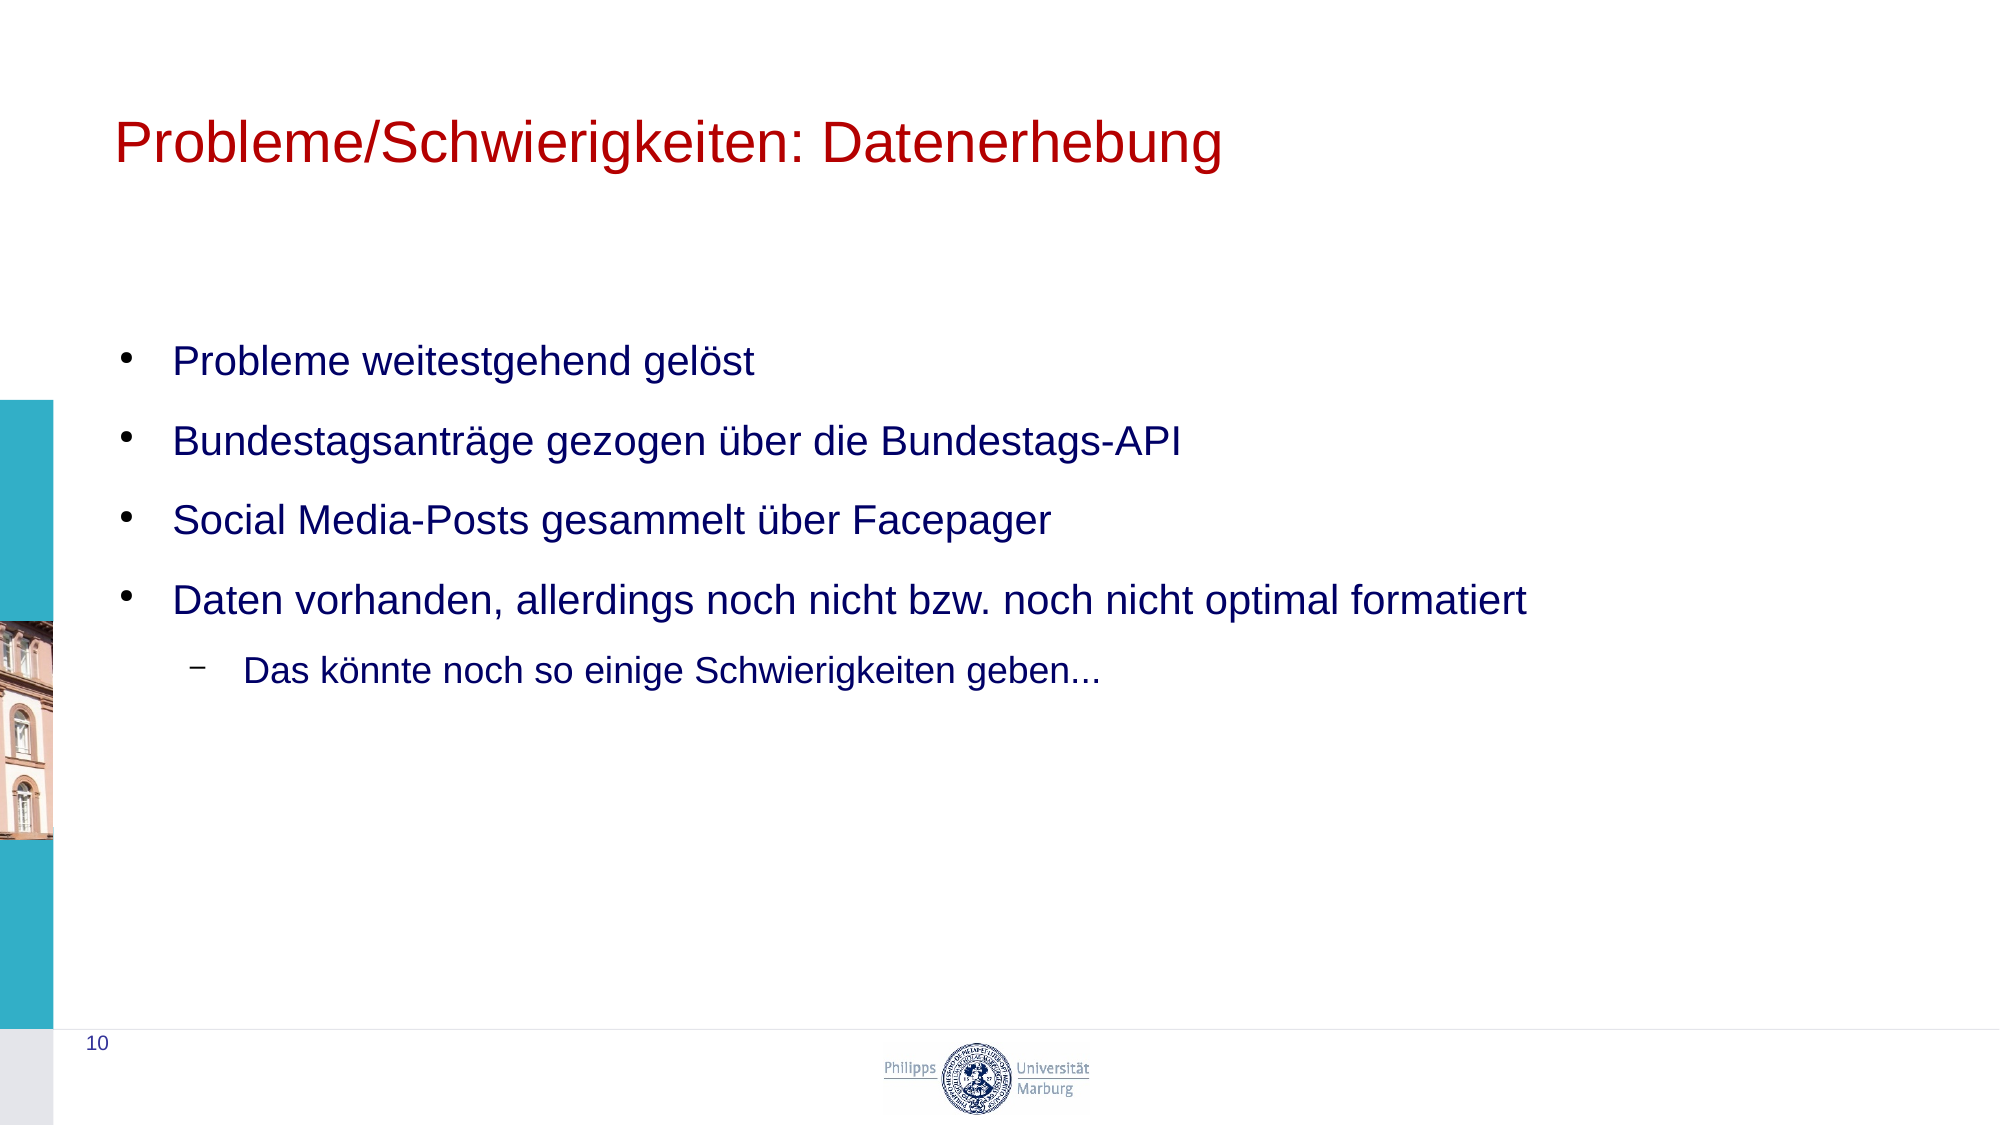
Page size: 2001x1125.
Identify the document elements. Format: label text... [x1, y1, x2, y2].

picture [883, 1042, 1090, 1115]
slide_number <Foliennummer> [70, 1022, 538, 1101]
title Probleme/Schwierigkeiten: Datenerhebung [99, 45, 1900, 233]
picture [0, 621, 53, 840]
list Probleme weitestgehend gelöst Bundestagsanträge gezogen über die Bundestags-API Social Media-Posts gesammelt über Facepager Daten vorhanden, allerdings noch nicht bzw. noch nicht optimal formatiert Das könnte noch so einige Schwierigkeiten geben... [86, 326, 1887, 991]
